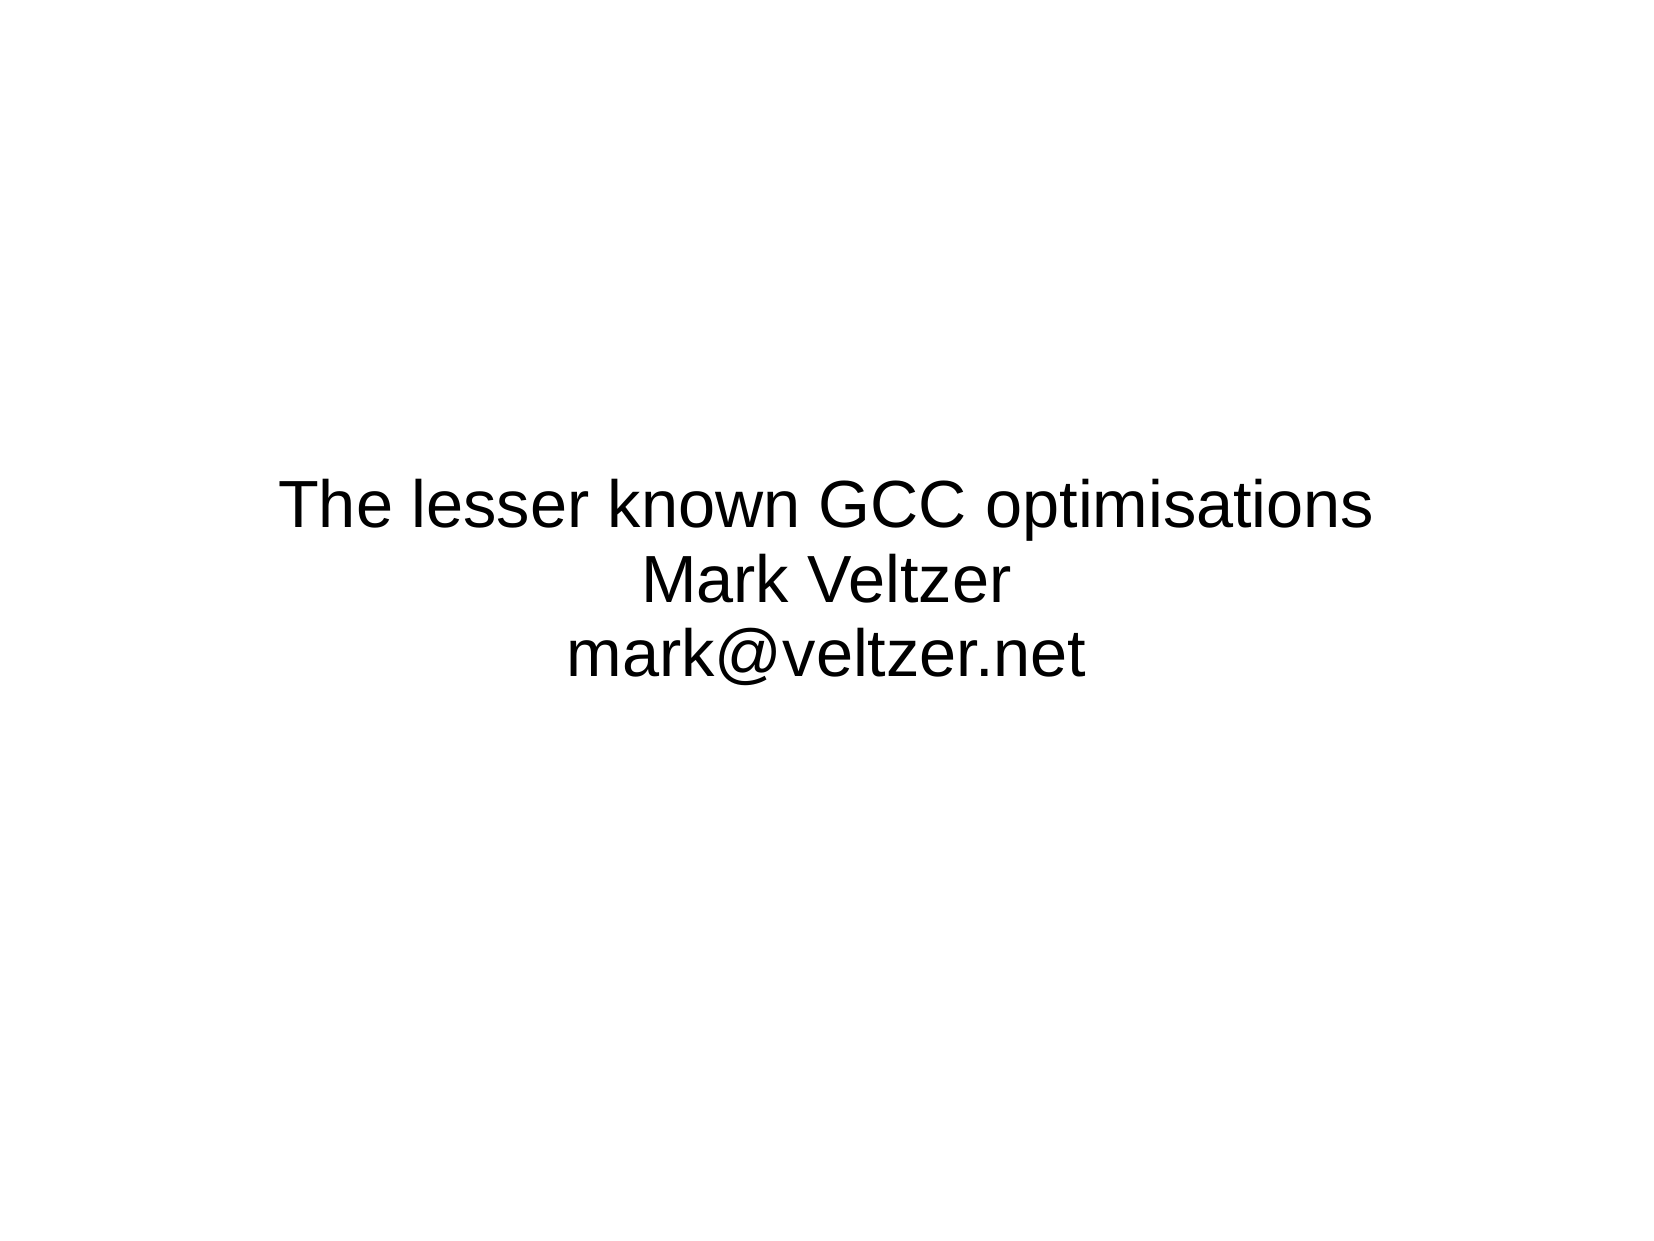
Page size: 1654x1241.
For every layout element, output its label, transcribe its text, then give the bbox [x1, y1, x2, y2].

subtitle The lesser known GCC optimisations Mark Veltzer mark@veltzer.net [82, 49, 1571, 1109]
